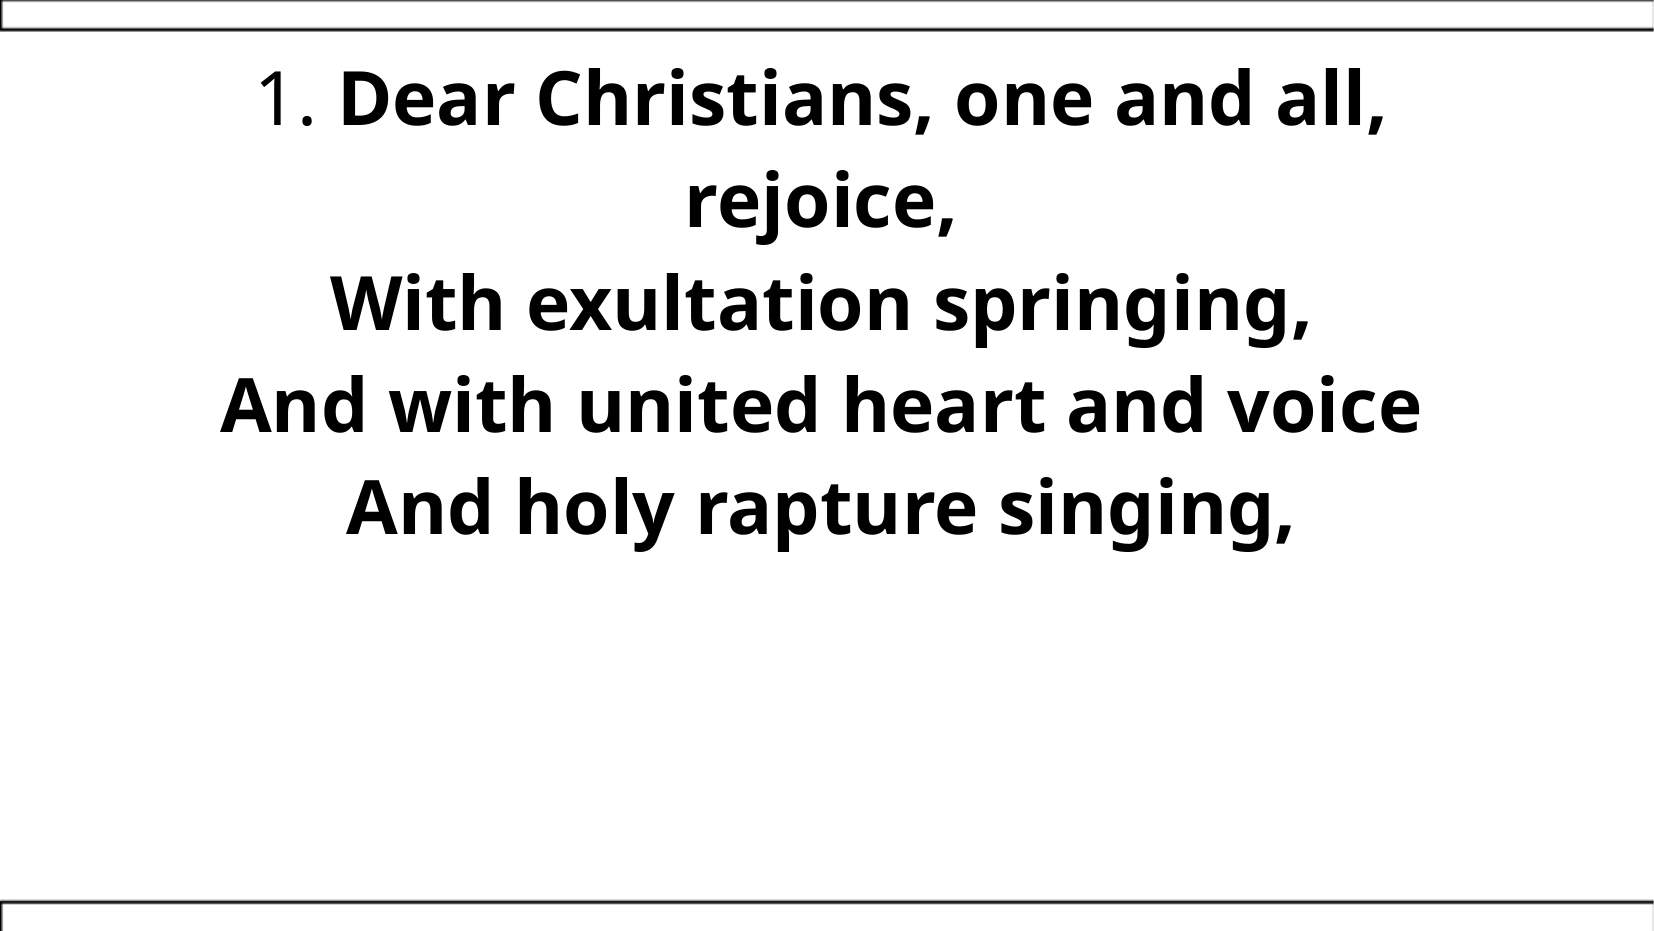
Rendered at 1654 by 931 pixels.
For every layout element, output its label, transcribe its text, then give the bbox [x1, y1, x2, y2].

picture [0, 0, 1654, 931]
text_box 1. Dear Christians, one and all, rejoice, With exultation springing, And with united heart and voice And holy rapture singing, [109, 37, 1535, 452]
